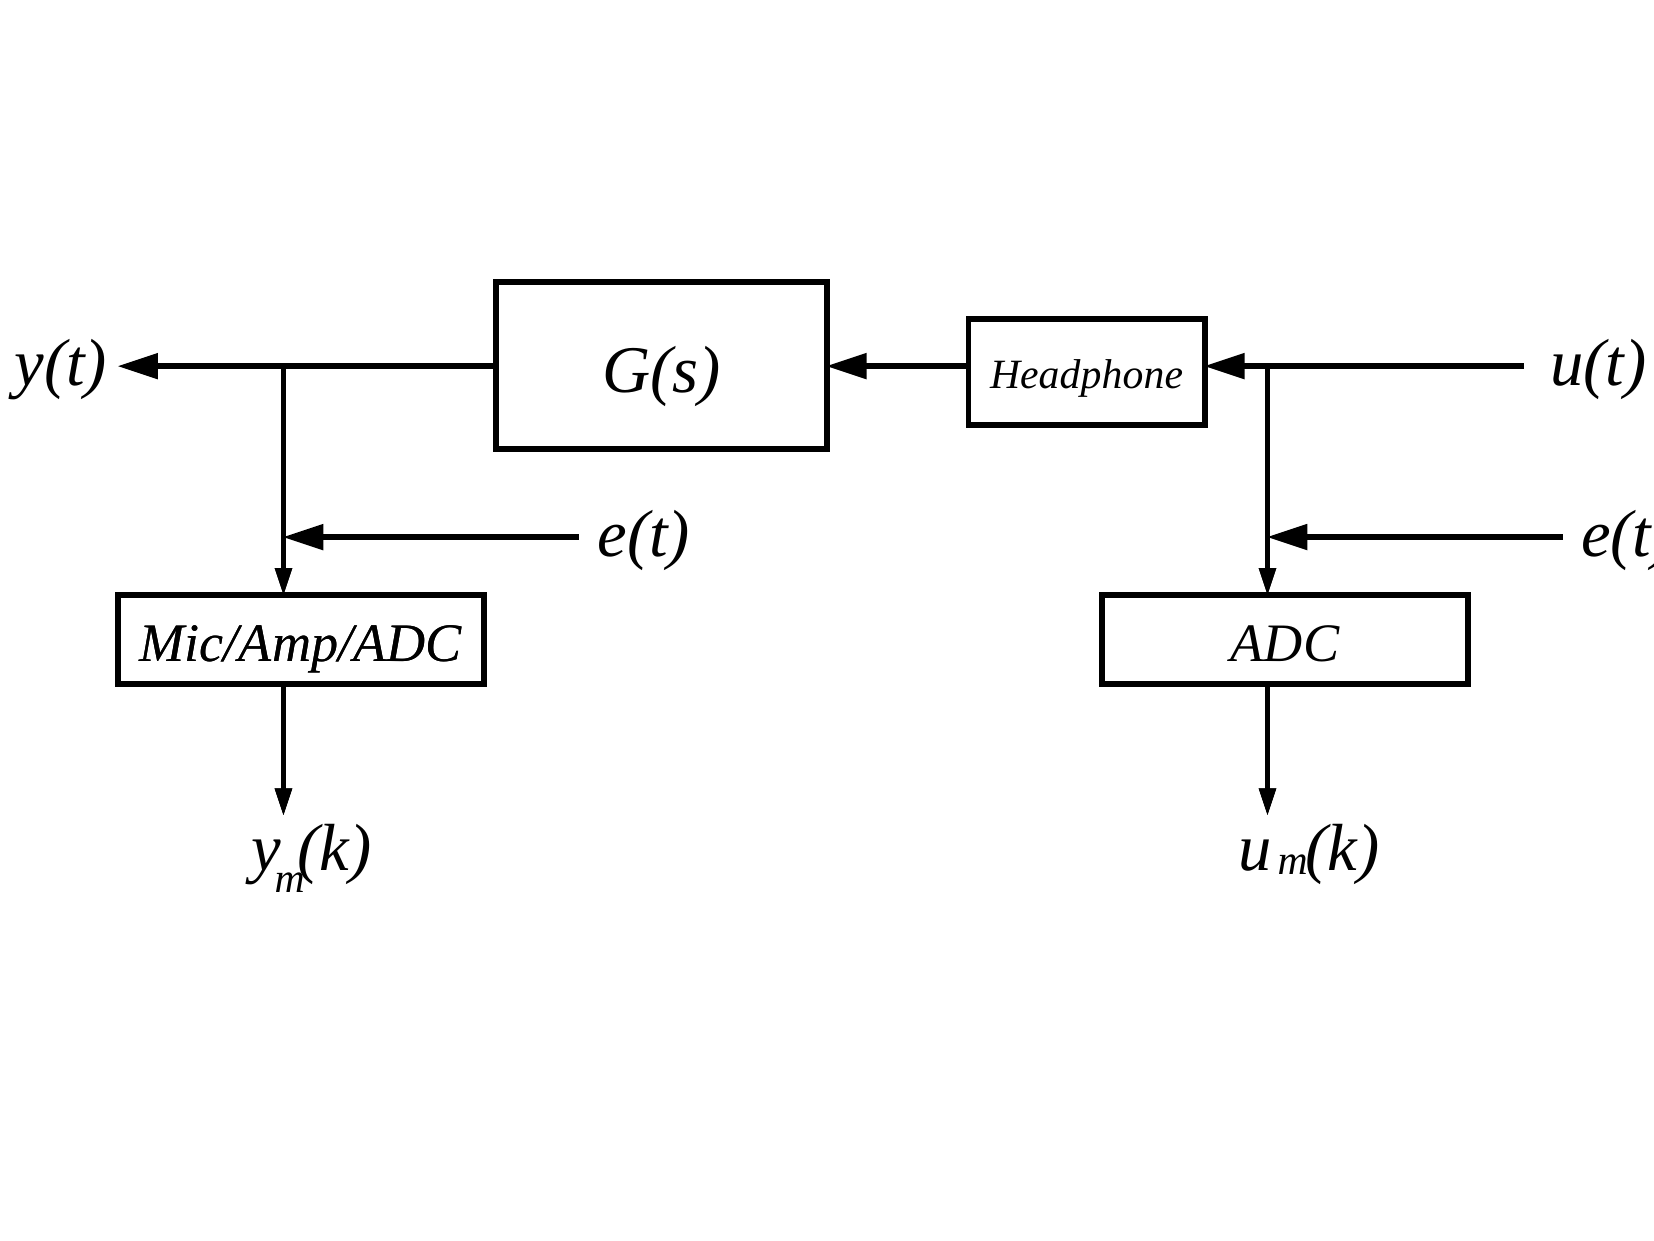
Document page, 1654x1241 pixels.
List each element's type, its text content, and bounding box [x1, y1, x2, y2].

text_box m [259, 847, 320, 910]
text_box u(t) [1535, 318, 1654, 408]
text_box y(t) [0, 318, 123, 408]
text_box G(s) [496, 282, 827, 449]
text_box ADC [1102, 594, 1469, 685]
text_box y (k) [236, 803, 387, 893]
text_box m [1262, 830, 1323, 893]
text_box Mic/Amp/ADC [118, 594, 485, 685]
text_box Headphone [968, 318, 1205, 426]
text_box u (k) [1224, 803, 1395, 893]
text_box e(t) [1566, 489, 1654, 579]
text_box e(t) [582, 489, 705, 579]
